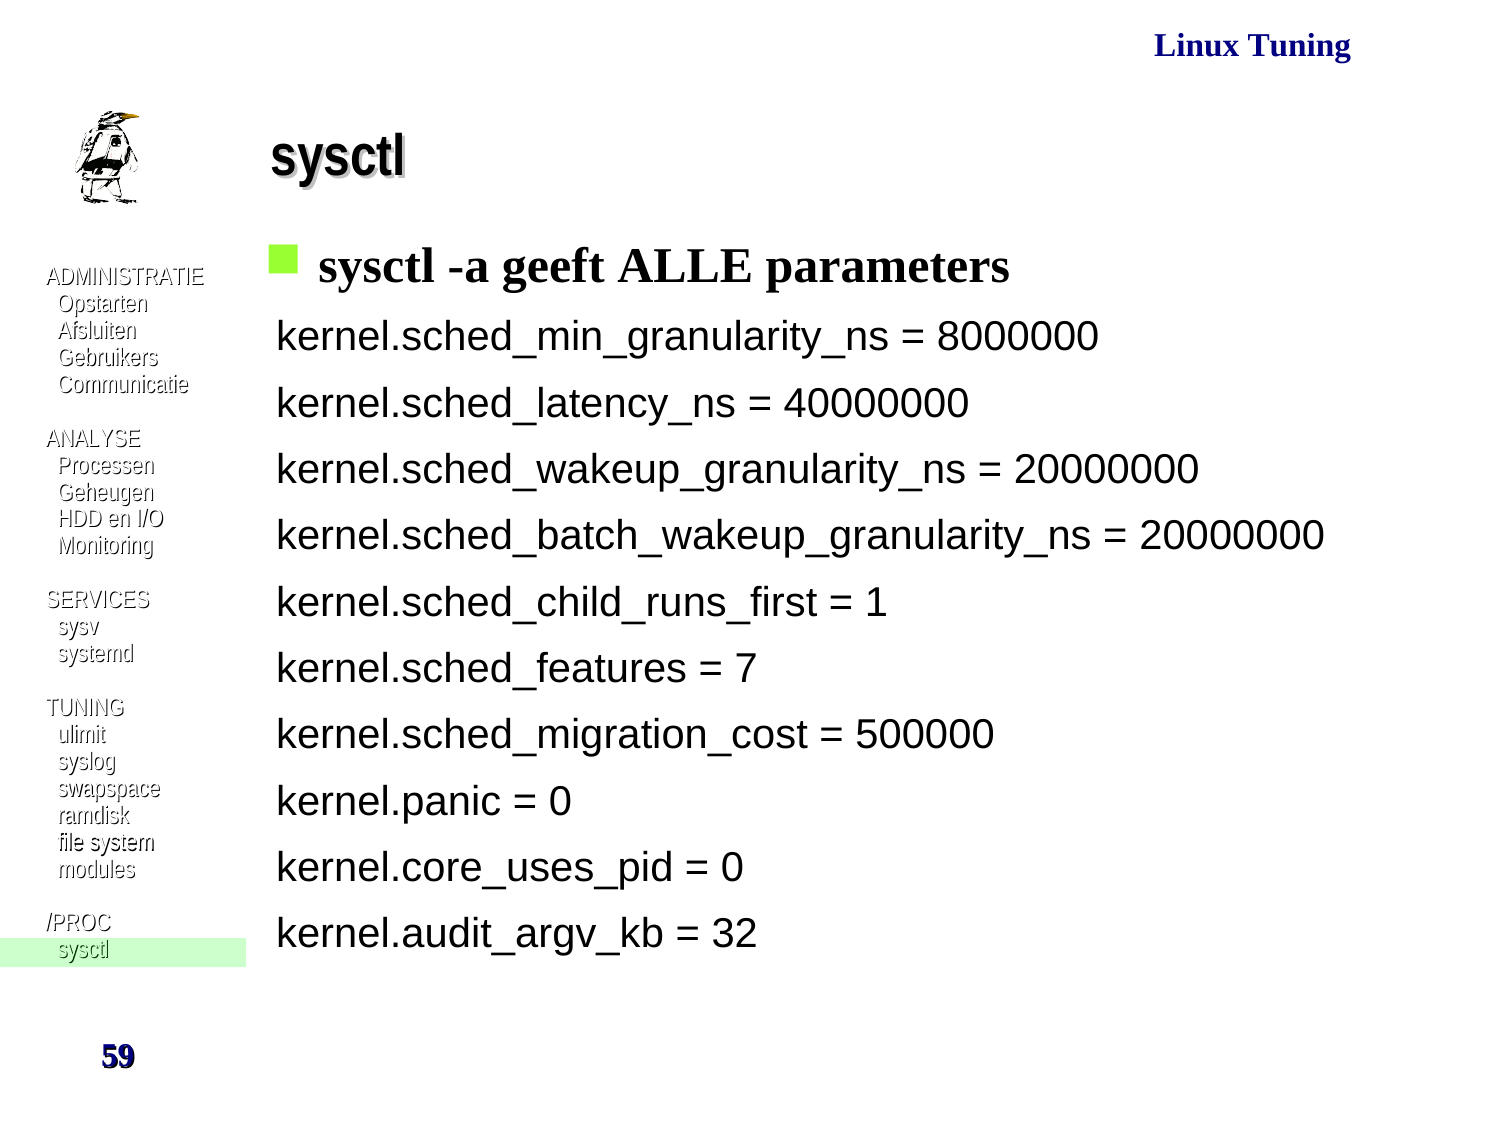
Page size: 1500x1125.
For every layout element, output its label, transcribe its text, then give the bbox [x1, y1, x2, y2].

list sysctl -a geeft ALLE parameters kernel.sched_min_granularity_ns = 8000000 kernel.sched_latency_ns = 40000000 kernel.sched_wakeup_granularity_ns = 20000000 kernel.sched_batch_wakeup_granularity_ns = 20000000 kernel.sched_child_runs_first = 1 kernel.sched_features = 7 kernel.sched_migration_cost = 500000 kernel.panic = 0 kernel.core_uses_pid = 0 kernel.audit_argv_kb = 32 [264, 229, 1486, 1033]
title sysctl [270, 41, 1500, 250]
picture [57, 105, 143, 206]
text_box [0, 938, 247, 968]
